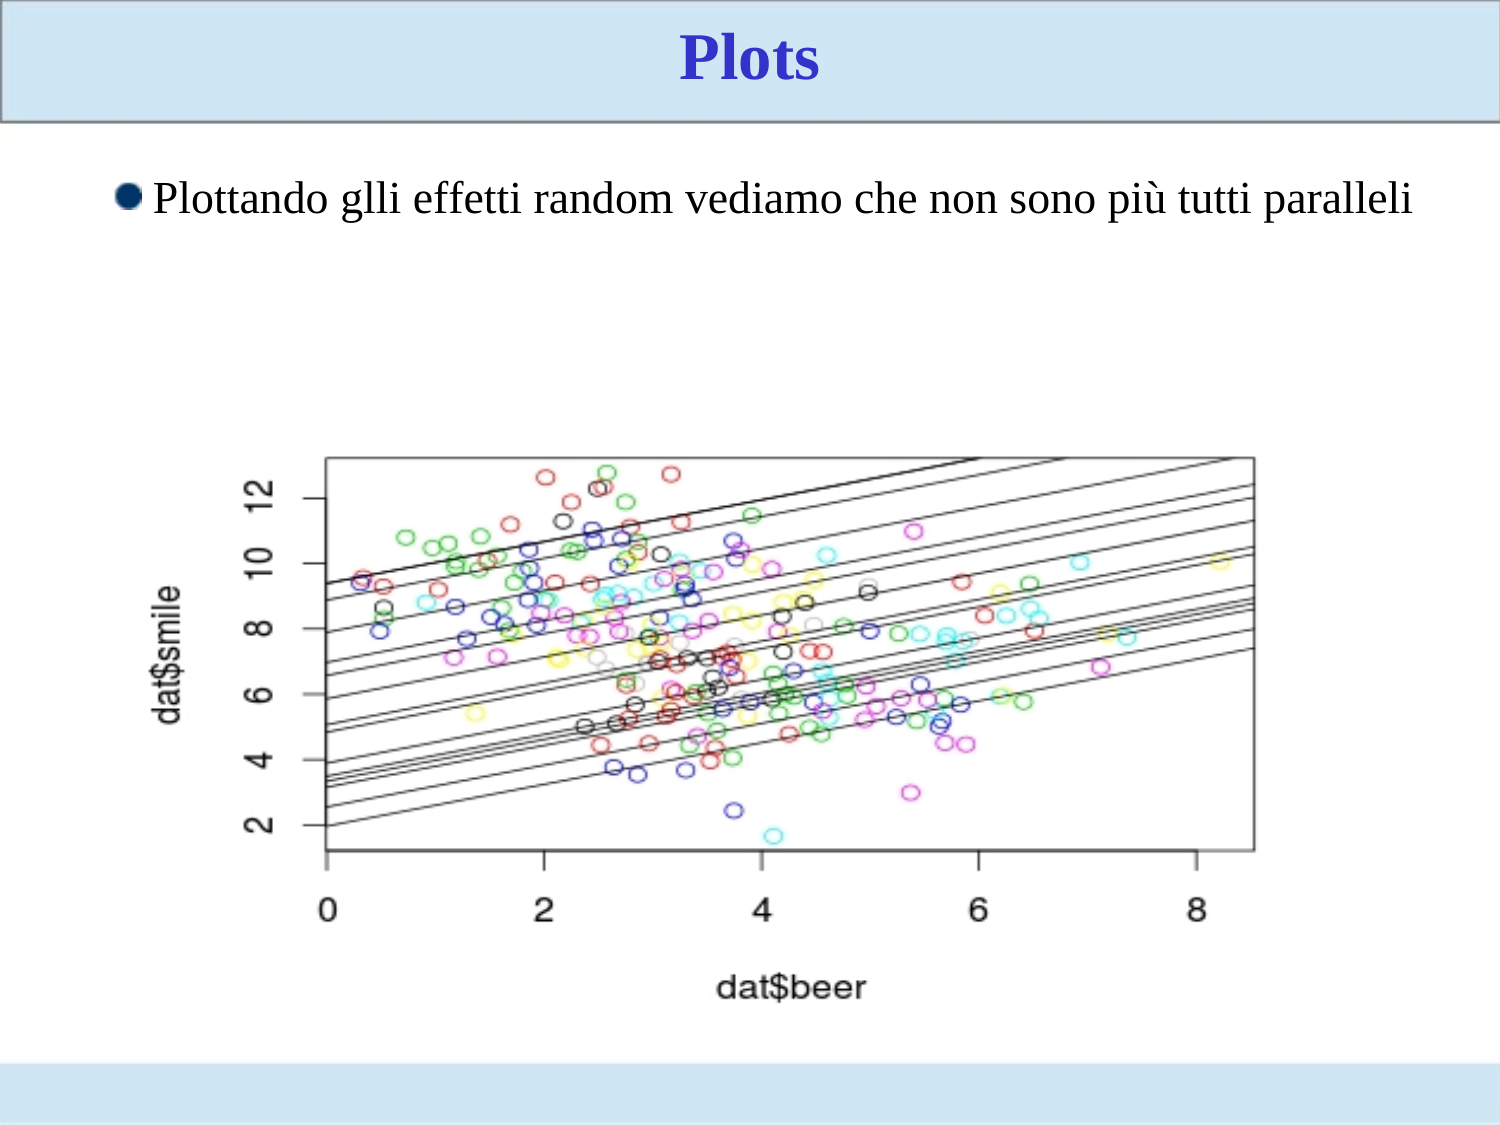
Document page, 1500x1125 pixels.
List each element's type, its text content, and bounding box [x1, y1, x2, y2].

picture [111, 179, 142, 210]
title Plots [112, 0, 1388, 126]
text_box Plottando glli effetti random vediamo che non sono più tutti paralleli [96, 126, 1463, 231]
picture [0, 0, 1500, 1125]
